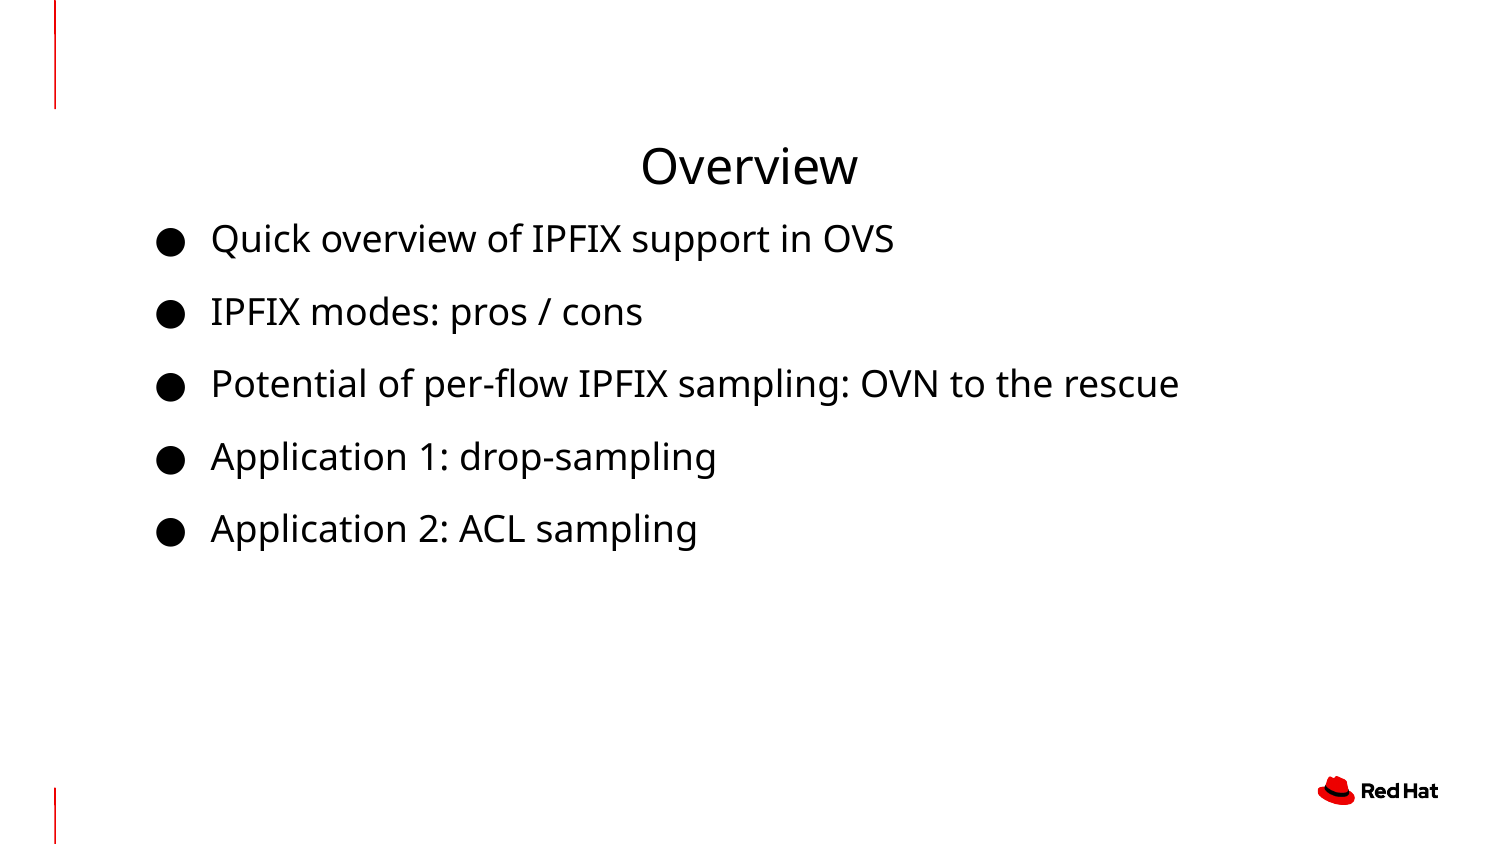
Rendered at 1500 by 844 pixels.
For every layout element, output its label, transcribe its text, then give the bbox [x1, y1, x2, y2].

title Overview [215, 116, 1285, 186]
picture [1317, 776, 1438, 805]
text_box Quick overview of IPFIX support in OVS IPFIX modes: pros / cons Potential of per-flow IPFIX sampling: OVN to the rescue Application 1: drop-sampling Application 2: ACL sampling [135, 208, 1365, 701]
